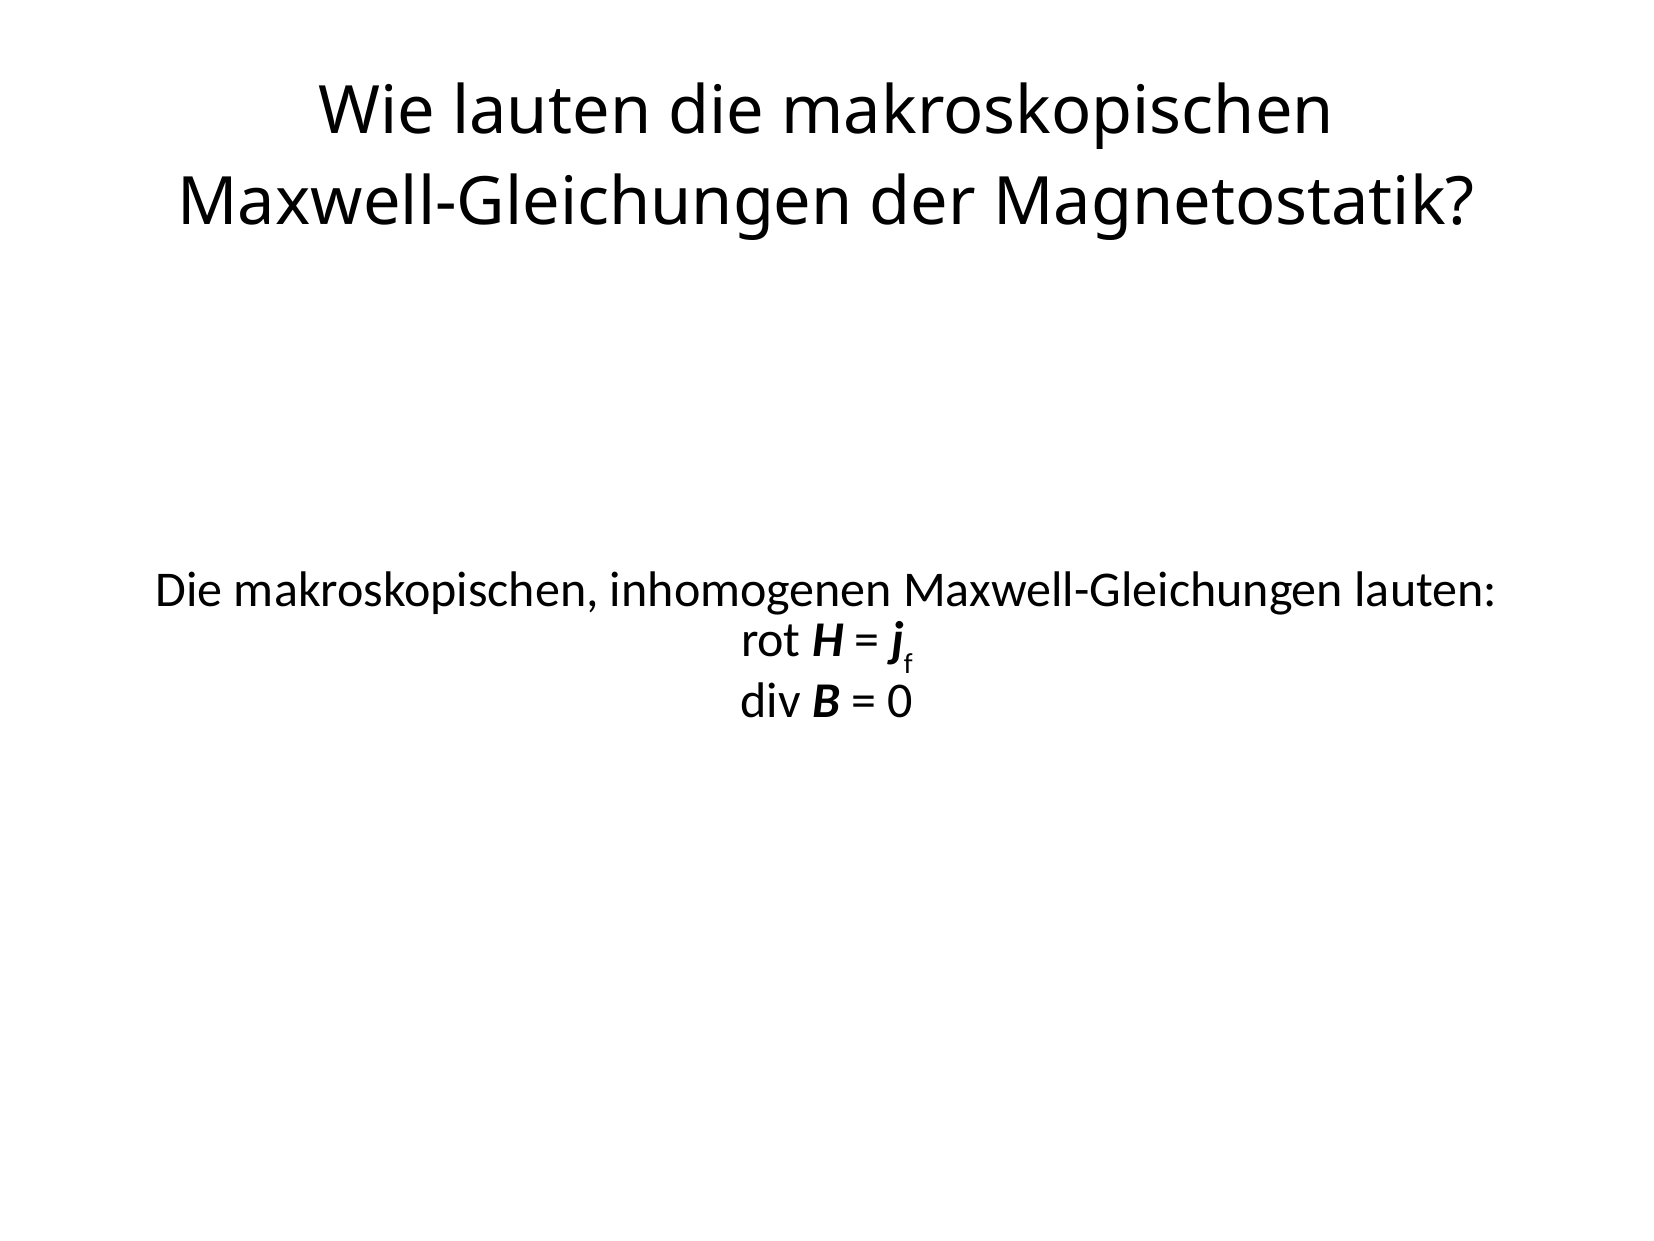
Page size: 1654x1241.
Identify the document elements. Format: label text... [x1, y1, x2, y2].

title Wie lauten die makroskopischen Maxwell‑Gleichungen der Magnetostatik? [82, 49, 1571, 257]
subtitle Die makroskopischen, inhomogenen Maxwell-Gleichungen lauten: rot H = jf div B = 0 [82, 290, 1571, 1010]
